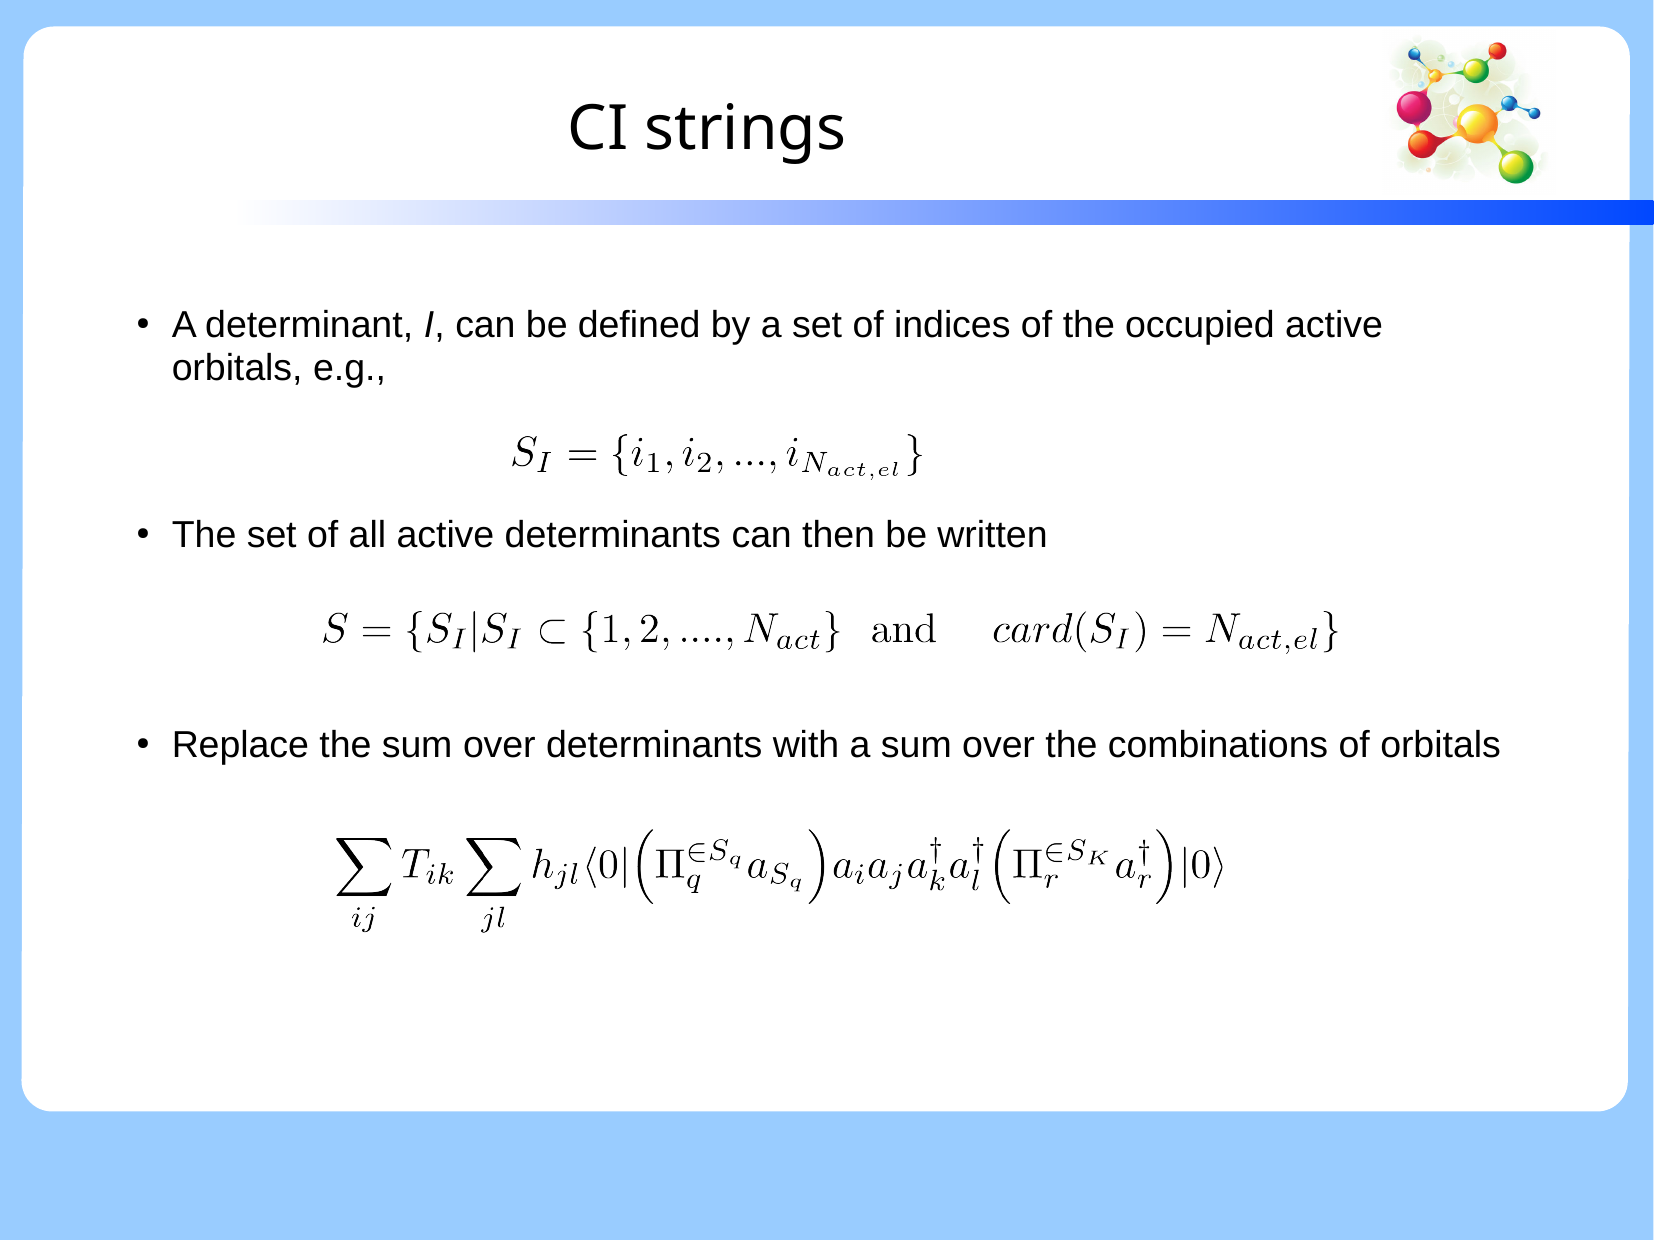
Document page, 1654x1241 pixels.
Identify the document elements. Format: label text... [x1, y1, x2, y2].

text_box A determinant, I, can be defined by a set of indices of the occupied active orbitals, e.g., The set of all active determinants can then be written Replace the sum over determinants with a sum over the combinations of orbitals [121, 254, 1523, 1241]
table_cell [956, 201, 961, 224]
picture [336, 829, 1223, 933]
picture [512, 434, 922, 480]
title CI strings [82, 49, 1332, 201]
picture [1382, 29, 1556, 195]
table_cell [873, 201, 877, 224]
picture [323, 611, 1338, 654]
